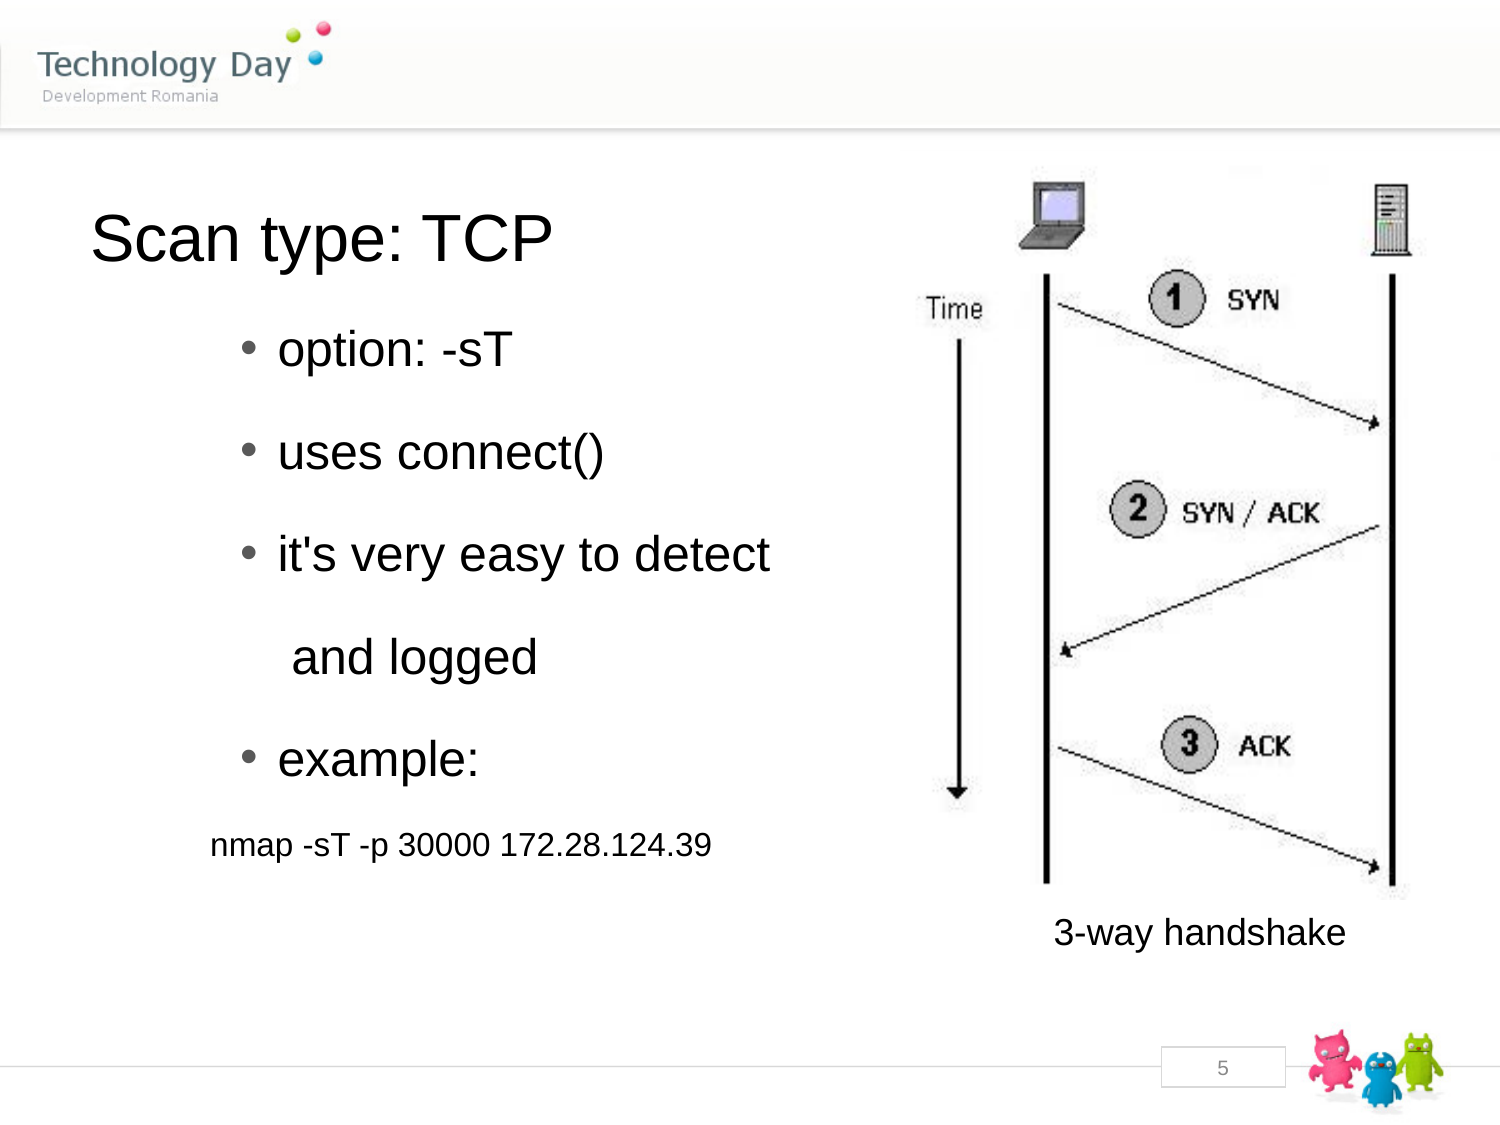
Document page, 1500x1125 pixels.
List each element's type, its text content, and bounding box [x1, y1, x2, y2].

list Scan type: TCP option: -sT uses connect() it's very easy to detect and logged example: nmap -sT -p 30000 172.28.124.39 [75, 147, 1426, 1008]
picture [900, 149, 1500, 901]
picture [0, 1012, 1500, 1125]
picture [0, 0, 1500, 141]
